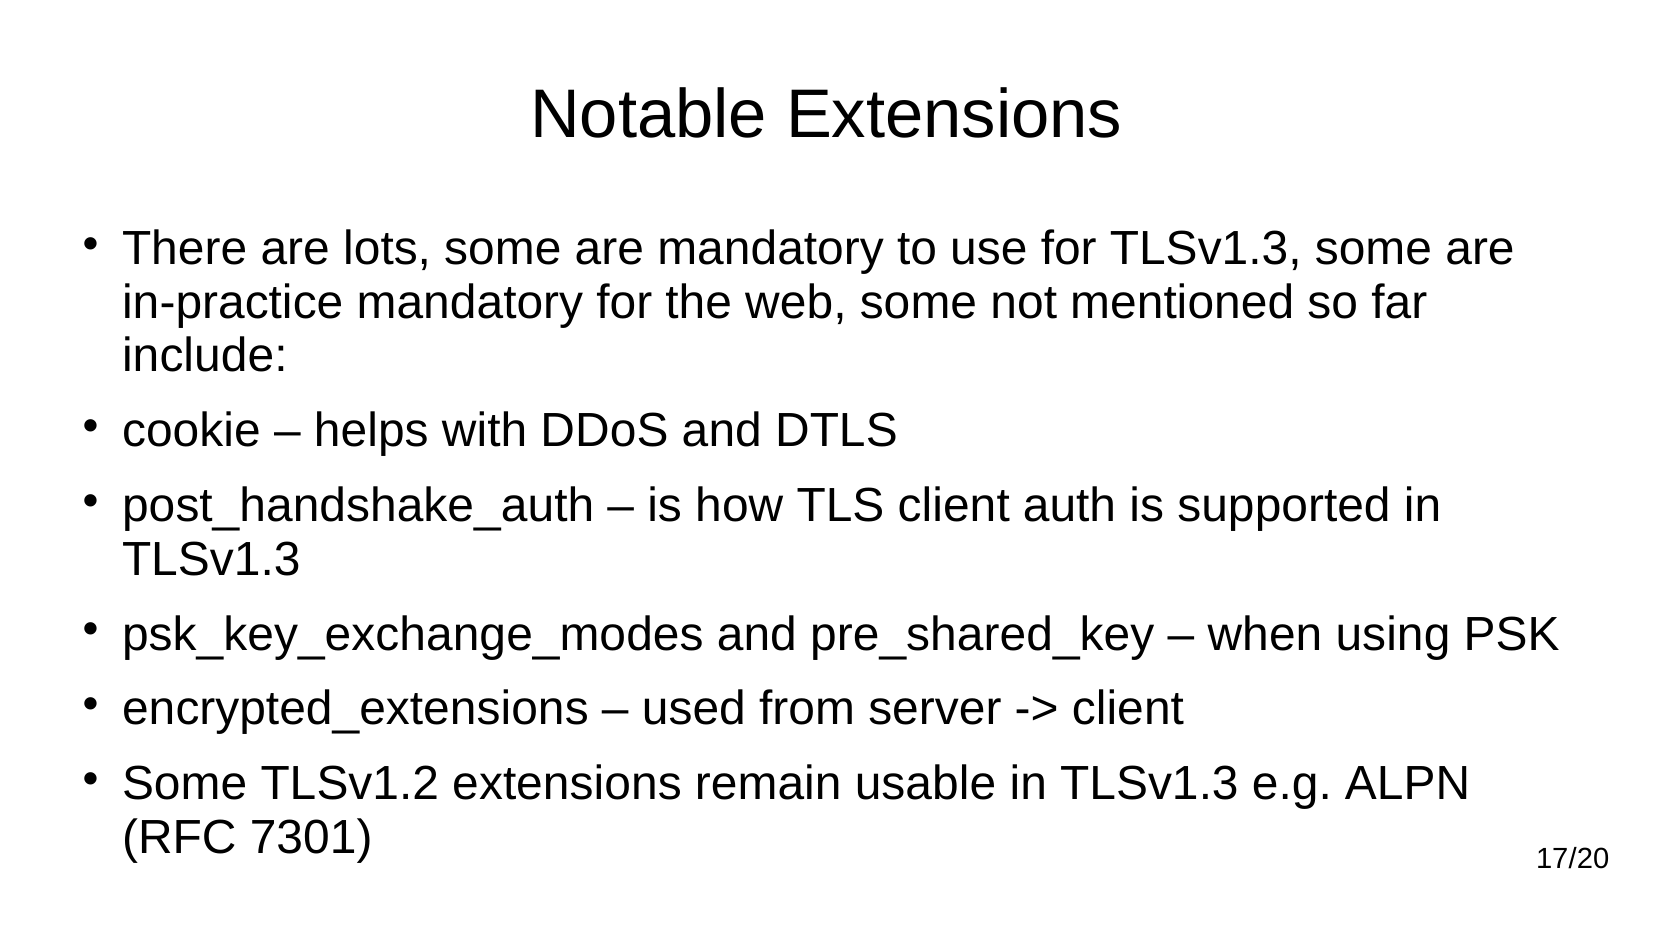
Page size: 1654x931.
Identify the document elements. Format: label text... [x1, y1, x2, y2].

title Notable Extensions [82, 37, 1571, 193]
list There are lots, some are mandatory to use for TLSv1.3, some are in-practice mandatory for the web, some not mentioned so far include: cookie – helps with DDoS and DTLS post_handshake_auth – is how TLS client auth is supported in TLSv1.3 psk_key_exchange_modes and pre_shared_key – when using PSK encrypted_extensions – used from server -> client Some TLSv1.2 extensions remain usable in TLSv1.3 e.g. ALPN (RFC 7301) [82, 217, 1571, 869]
